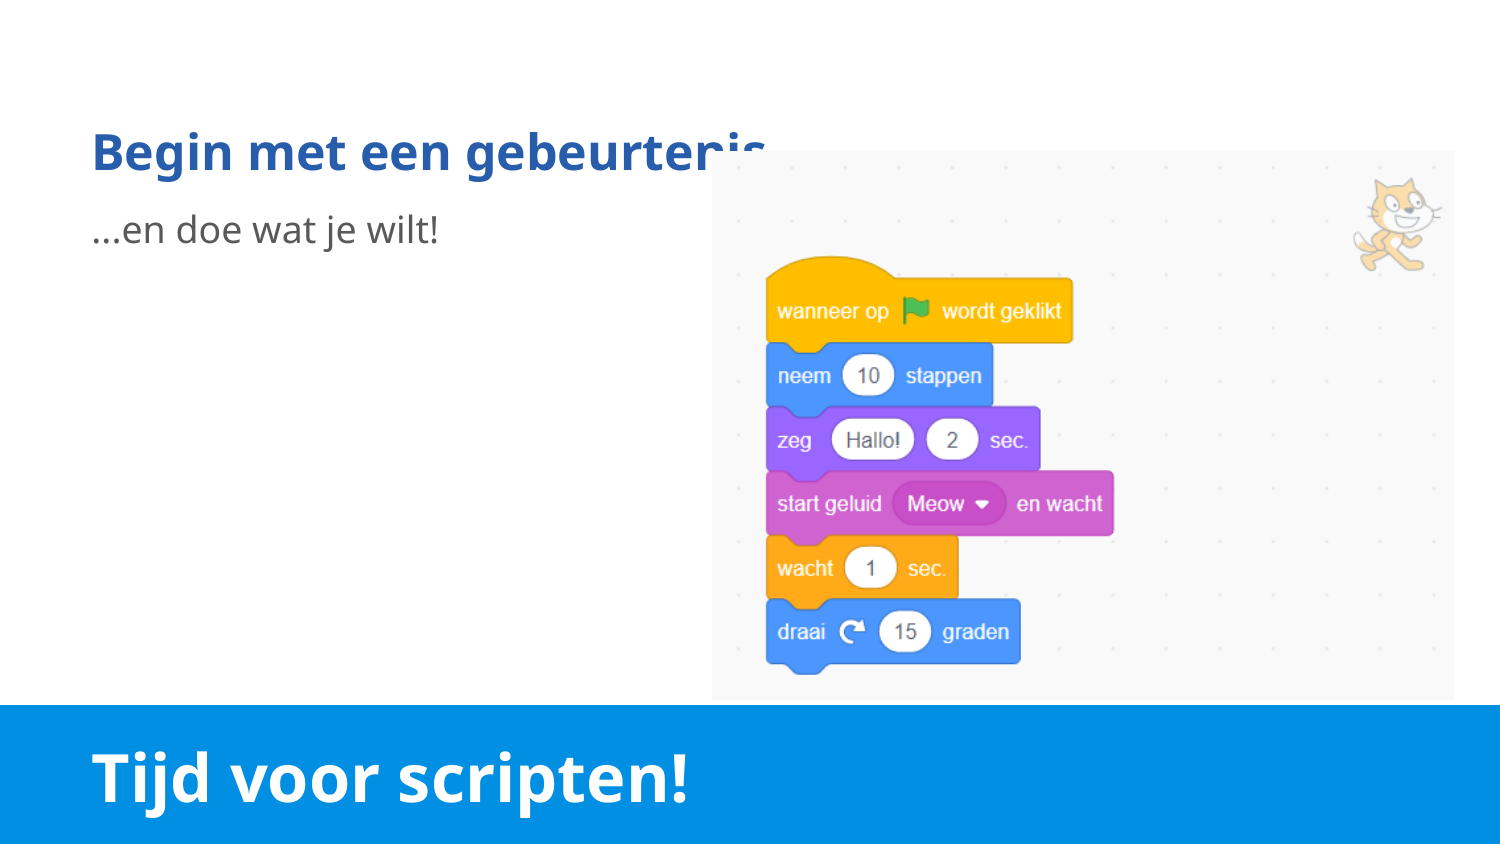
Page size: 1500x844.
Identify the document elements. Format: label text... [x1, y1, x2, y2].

subtitle Begin met een gebeurtenis... [76, 75, 1438, 152]
picture [0, 705, 1500, 844]
list ...en doe wat je wilt! [76, 168, 712, 500]
title Tijd voor scripten! [76, 721, 1500, 828]
picture [712, 151, 1454, 700]
